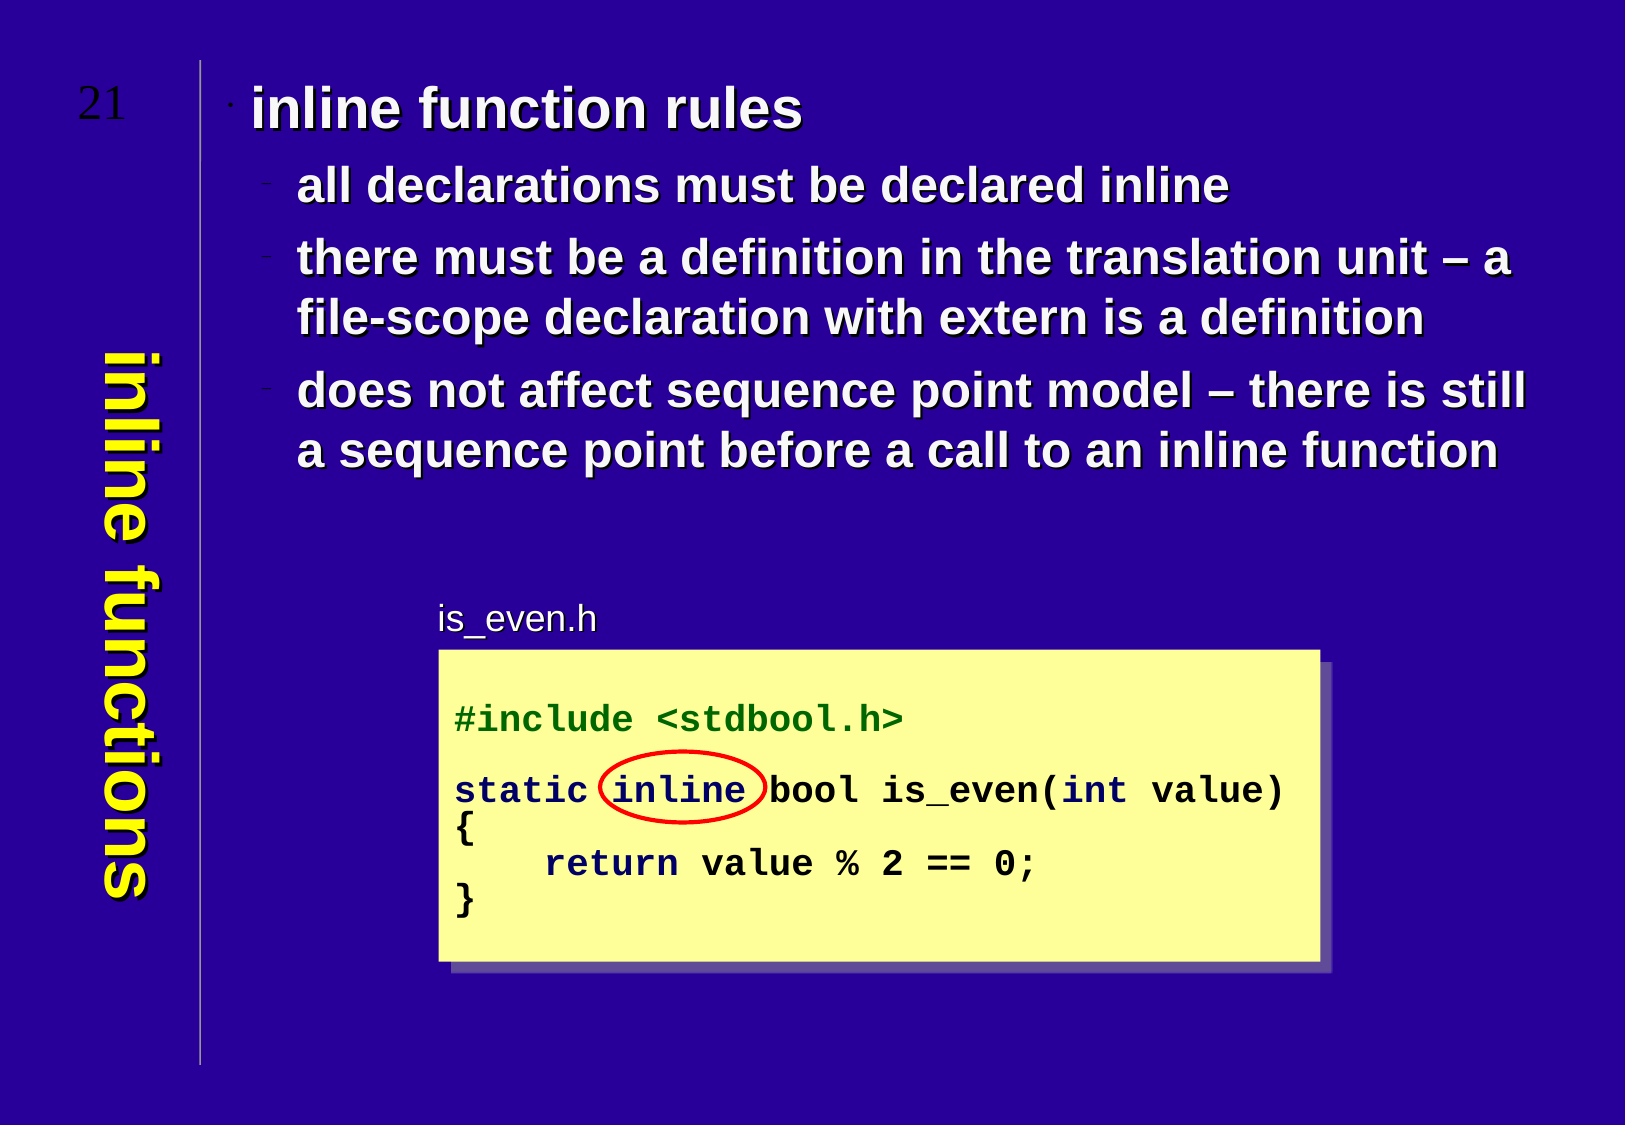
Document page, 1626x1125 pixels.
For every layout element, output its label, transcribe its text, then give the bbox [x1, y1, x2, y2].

title inline functions [50, 187, 188, 1063]
text_box is_even.h [422, 586, 943, 647]
list inline function rules all declarations must be declared inline there must be a definition in the translation unit – a file-scope declaration with extern is a definition does not affect sequence point model – there is still a sequence point before a call to an inline function [212, 62, 1550, 1063]
text_box #include <stdbool.h> static inline bool is_even(int value) { return value % 2 == 0; } [438, 649, 1321, 962]
